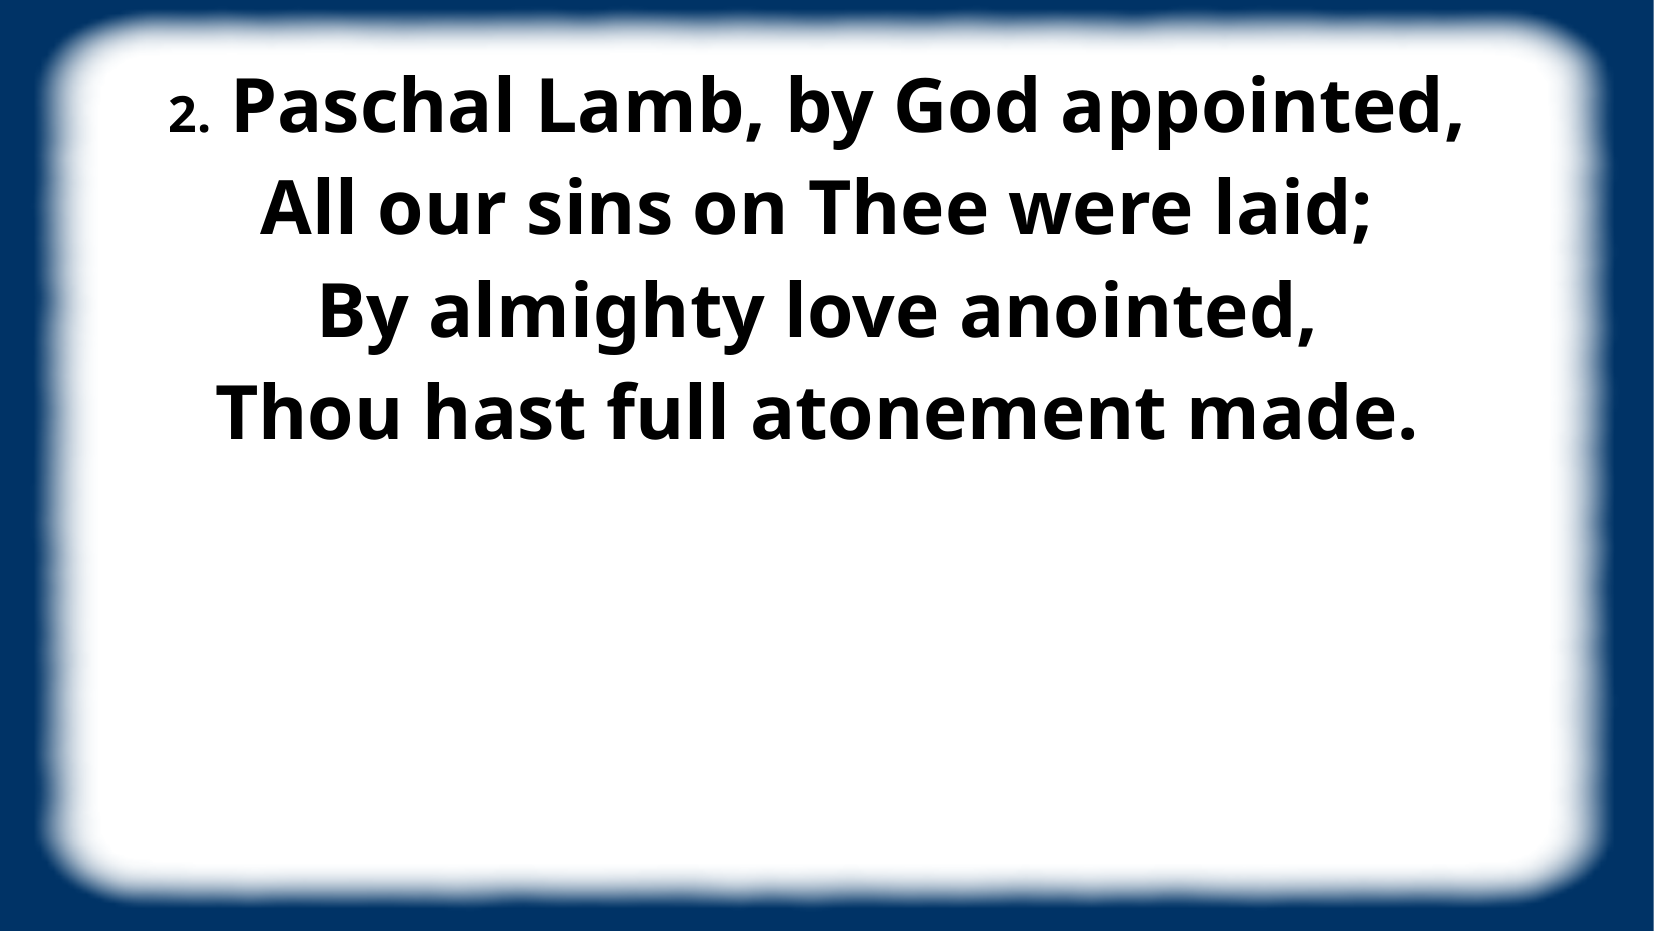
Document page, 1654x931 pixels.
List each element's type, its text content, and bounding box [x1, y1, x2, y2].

picture [0, 0, 1654, 931]
text_box 2. Paschal Lamb, by God appointed, All our sins on Thee were laid; By almighty love anointed, Thou hast full atonement made. [75, 45, 1561, 458]
